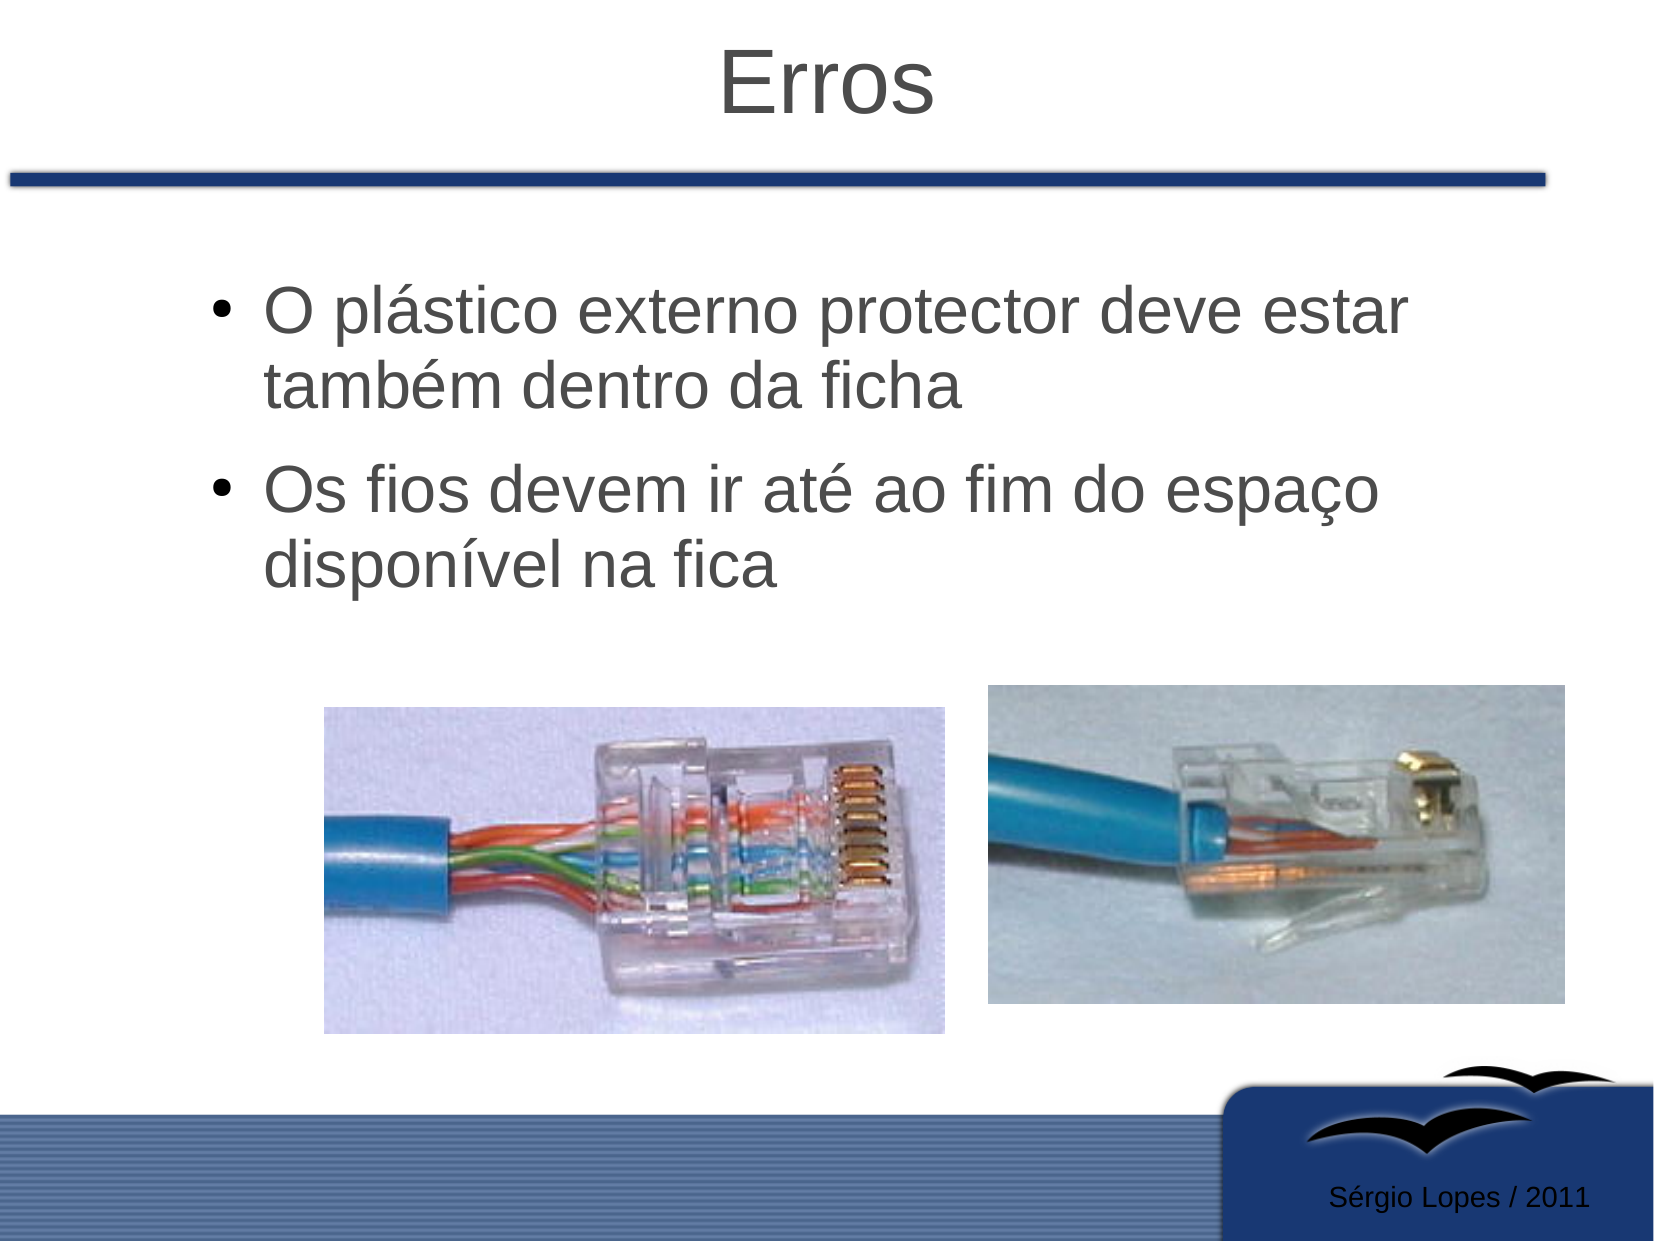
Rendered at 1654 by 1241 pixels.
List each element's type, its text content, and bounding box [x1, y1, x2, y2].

text_box Sérgio Lopes / 2011 [1328, 1181, 1588, 1214]
list O plástico externo protector deve estar também dentro da ficha Os fios devem ir até ao fim do espaço disponível na fica [121, 273, 1534, 1056]
title Erros [121, 0, 1534, 164]
picture [0, 0, 1654, 1241]
